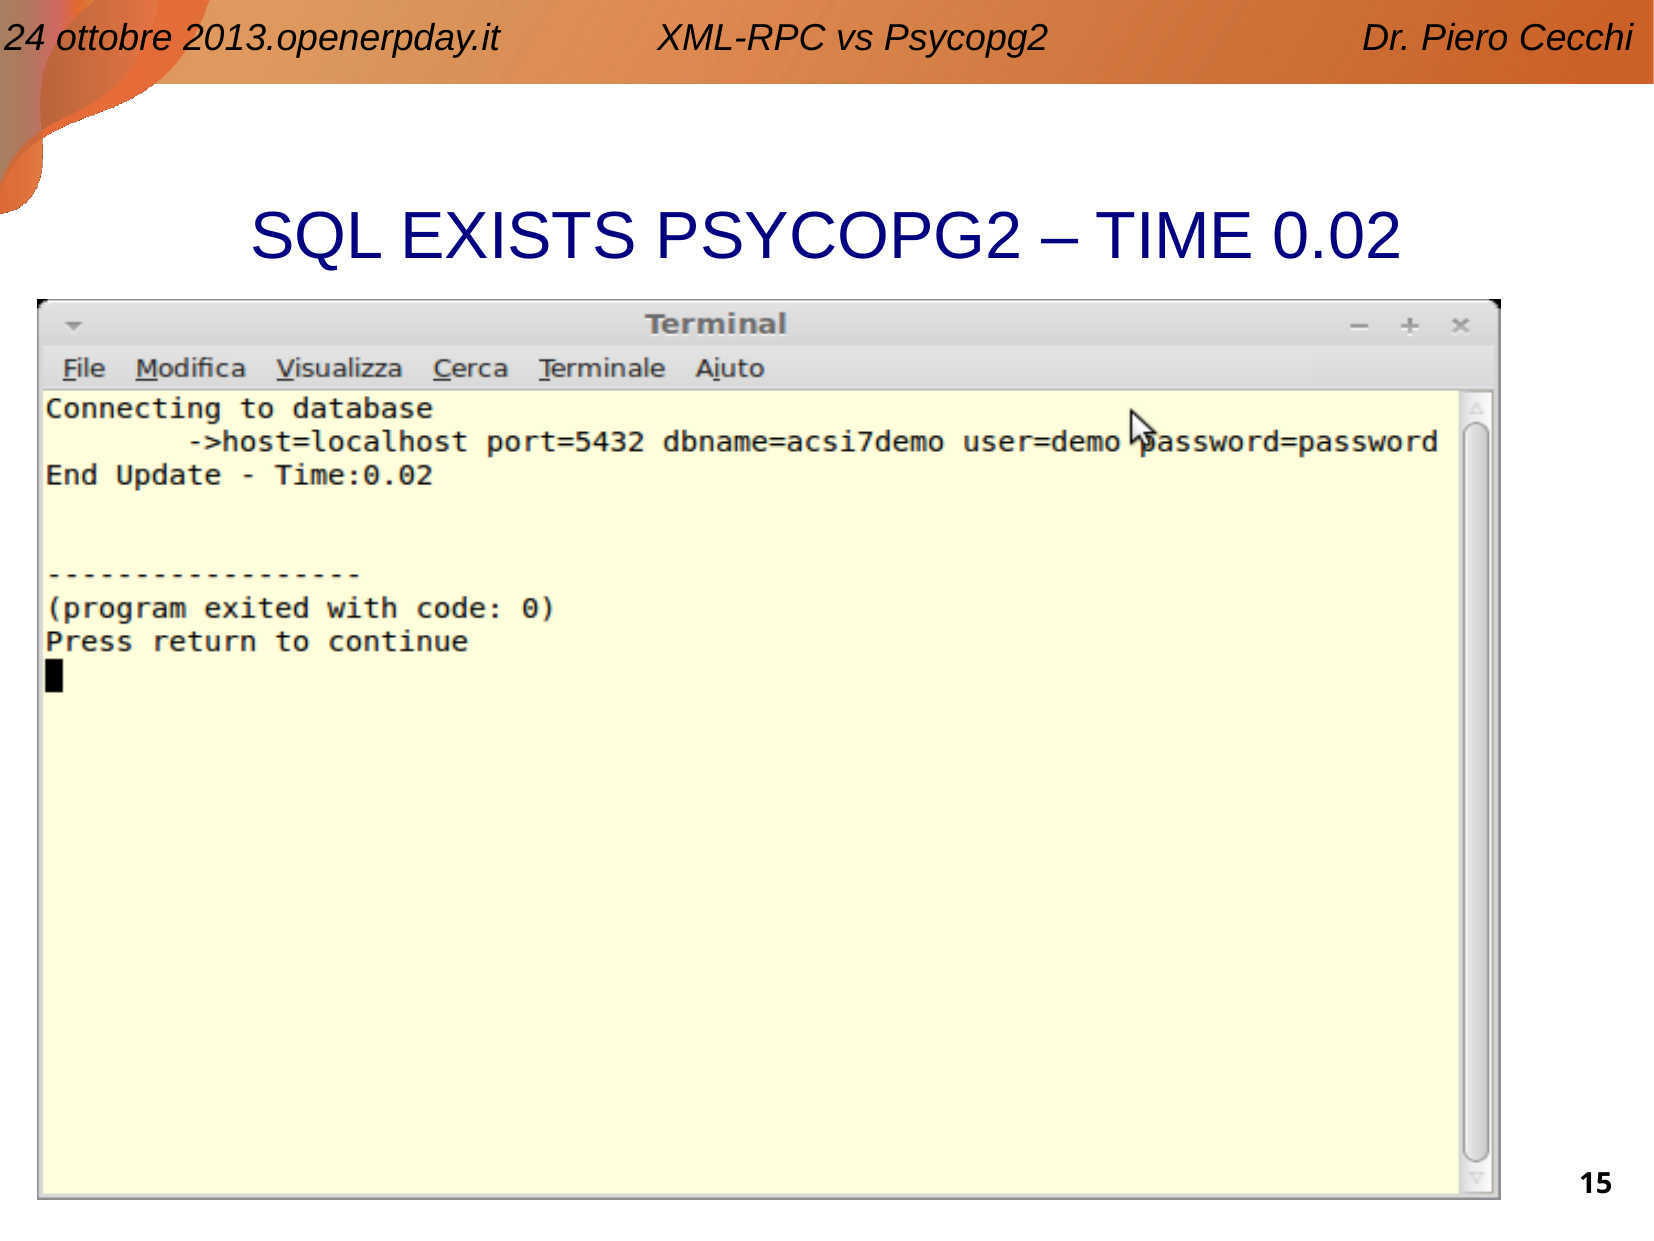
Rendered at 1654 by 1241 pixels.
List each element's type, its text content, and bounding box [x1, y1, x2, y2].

picture [0, 0, 1654, 225]
picture [37, 299, 1501, 1201]
title SQL EXISTS PSYCOPG2 – TIME 0.02 [82, 132, 1571, 340]
